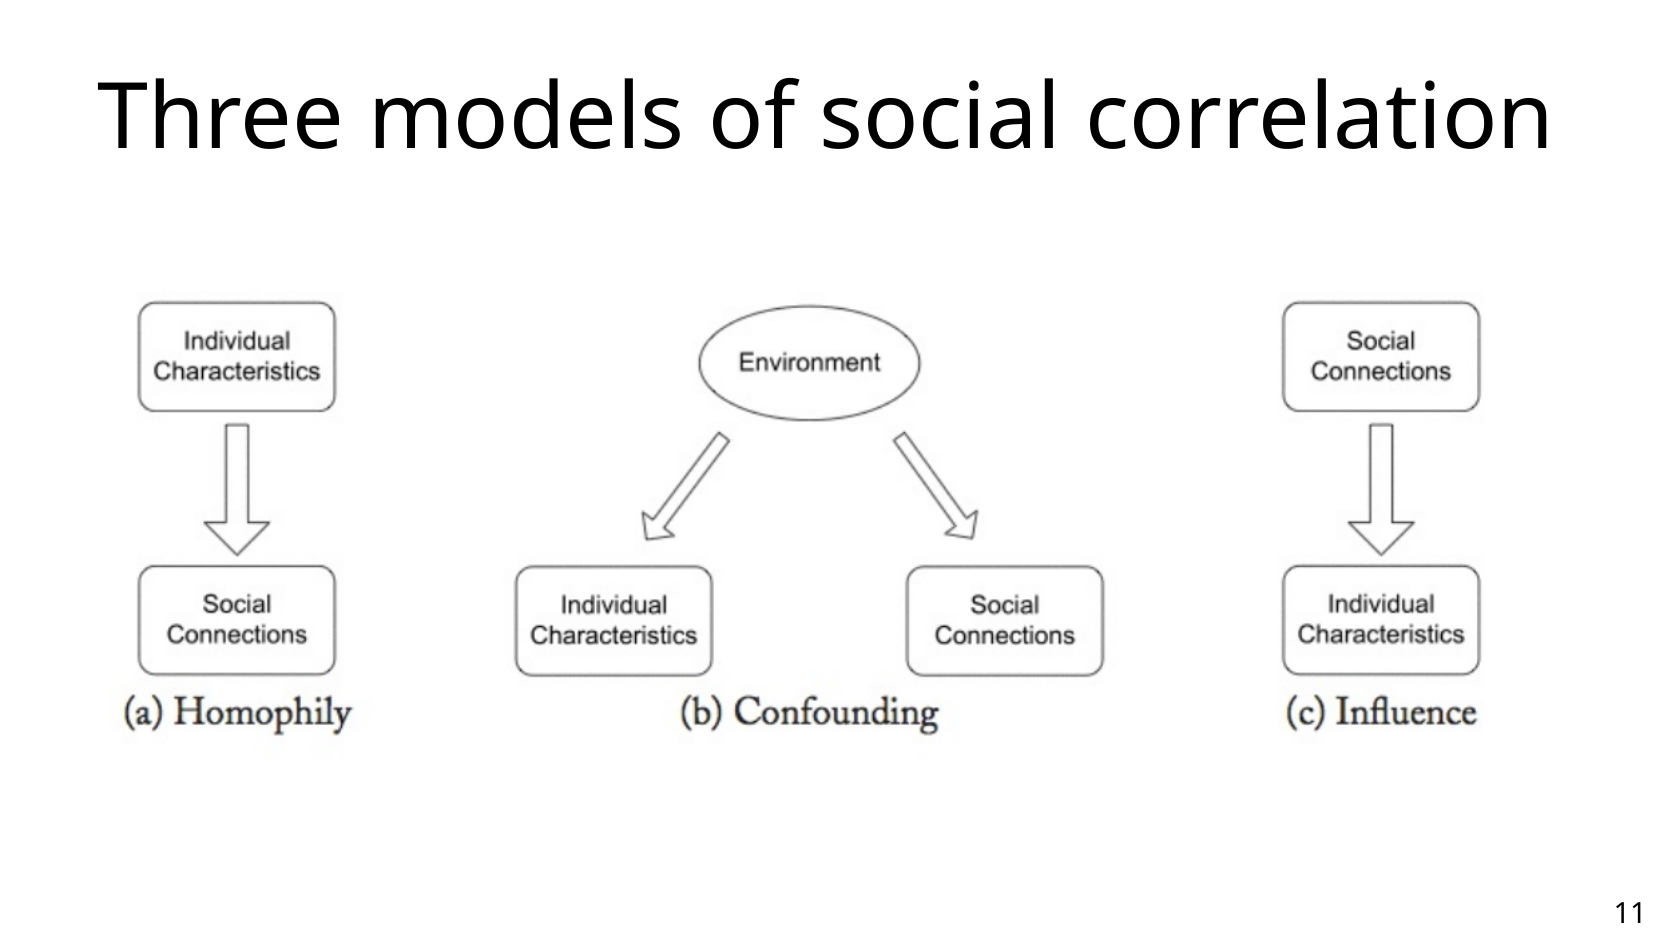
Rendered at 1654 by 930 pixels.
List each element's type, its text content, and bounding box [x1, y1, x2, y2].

picture [71, 248, 1516, 766]
title Three models of social correlation [82, 1, 1571, 225]
